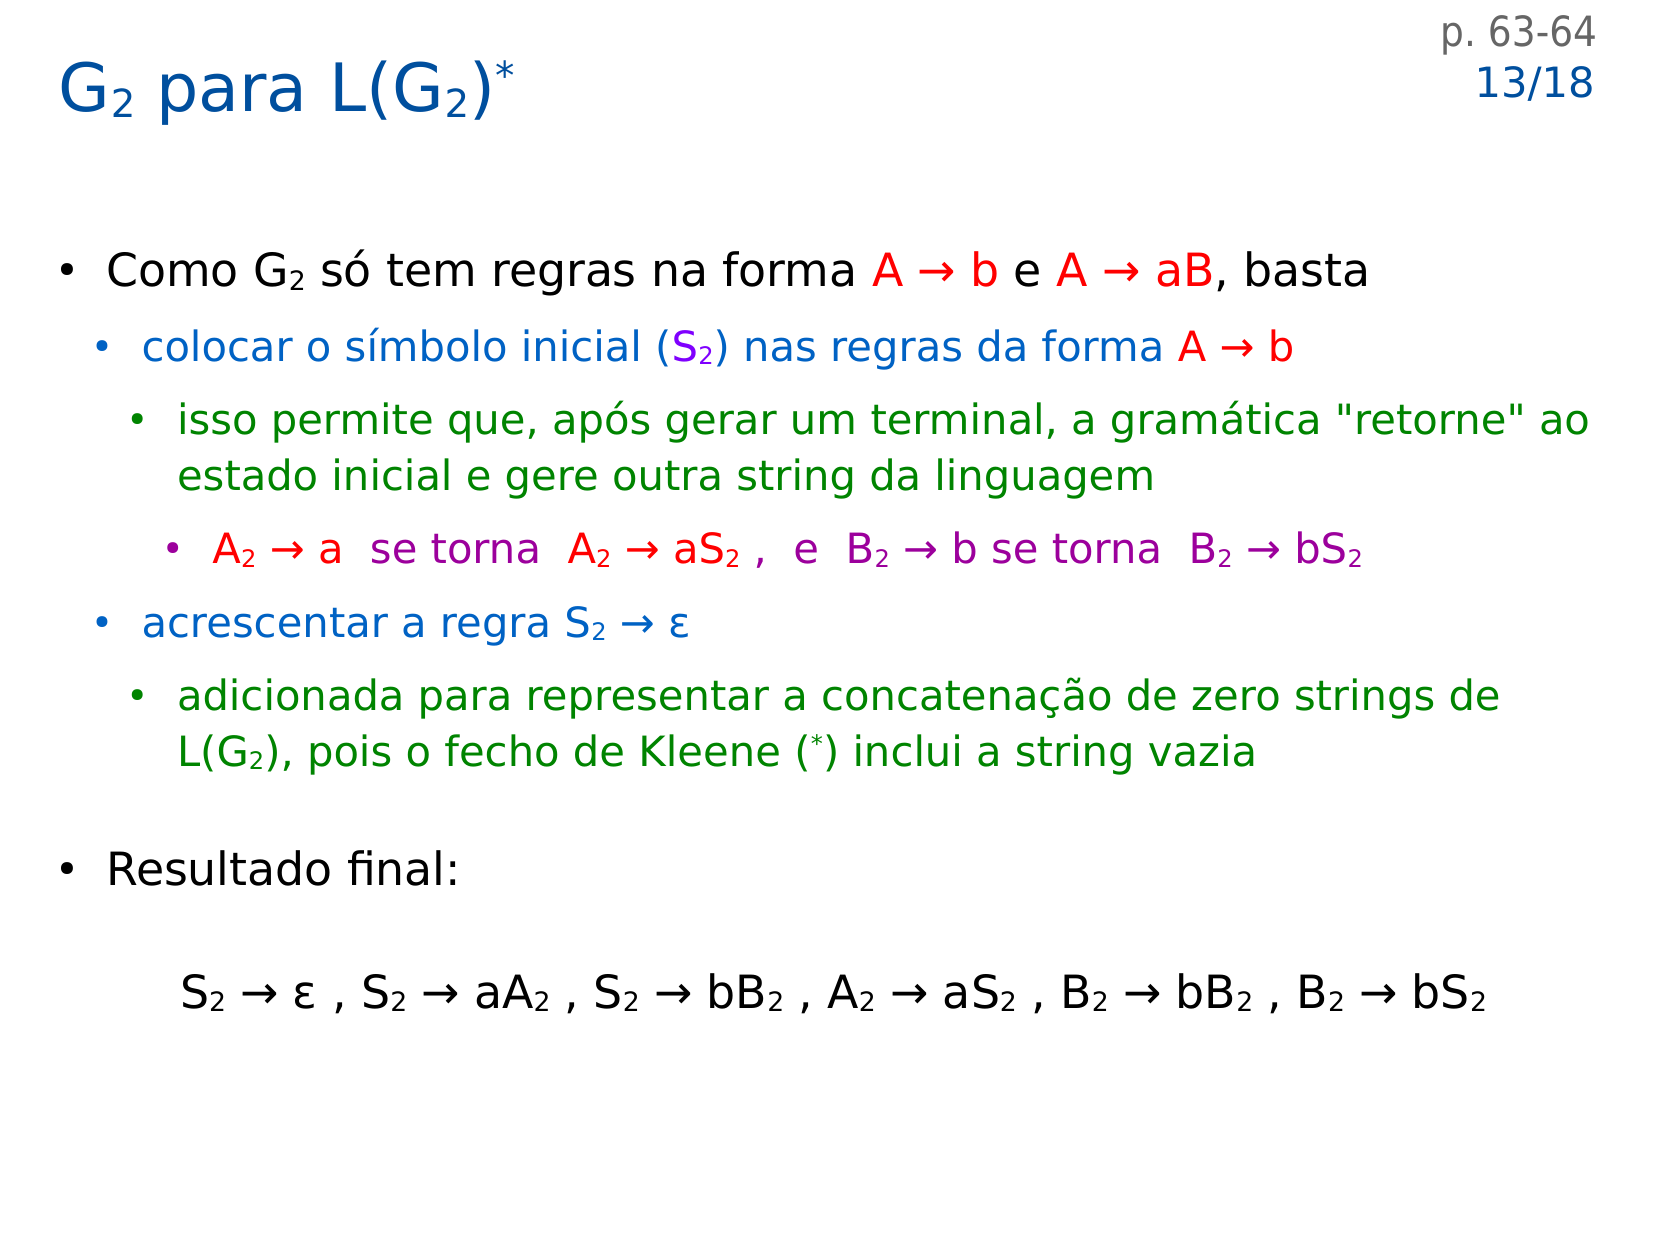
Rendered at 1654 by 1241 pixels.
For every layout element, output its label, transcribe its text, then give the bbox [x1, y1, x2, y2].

title G2 para L(G2)* [59, 29, 1625, 148]
list Como G2 só tem regras na forma A → b e A → aB, basta colocar o símbolo inicial (S2) nas regras da forma A → b isso permite que, após gerar um terminal, a gramática "retorne" ao estado inicial e gere outra string da linguagem A2 → a se torna A2 → aS2 , e B2 → b se torna B2 → bS2 acrescentar a regra S2 → ε adicionada para representar a concatenação de zero strings de L(G2), pois o fecho de Kleene (*) inclui a string vazia Resultado final: S2 → ε , S2 → aA2 , S2 → bB2 , A2 → aS2 , B2 → bB2 , B2 → bS2 [59, 236, 1595, 1211]
text_box p. 63-64 [1387, 0, 1613, 64]
